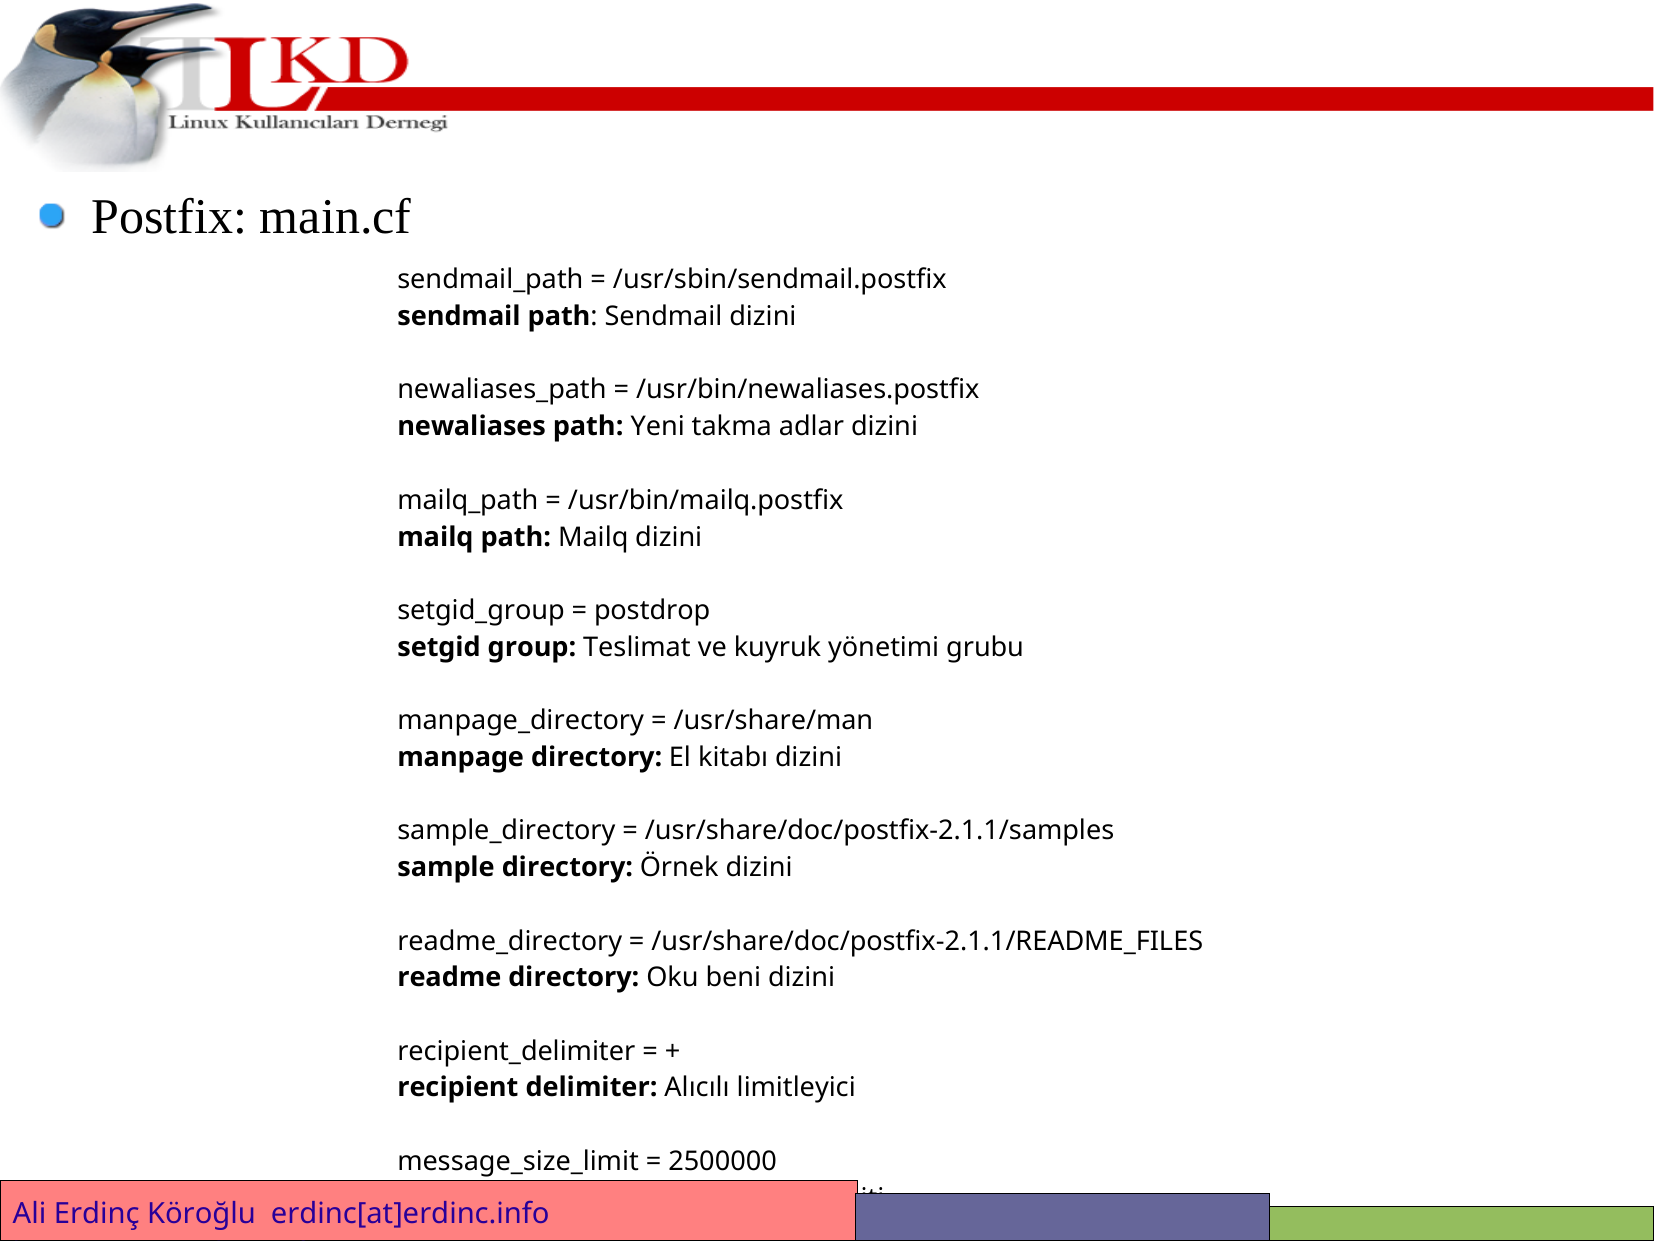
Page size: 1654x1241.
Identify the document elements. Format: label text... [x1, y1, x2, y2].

text_box Ali Erdinç Köroğlu erdinc[at]erdinc.info http://www.erdinc.info [12, 1192, 852, 1232]
text_box [0, 1180, 1654, 1241]
text_box sendmail_path = /usr/sbin/sendmail.postfix sendmail path: Sendmail dizini newaliases_path = /usr/bin/newaliases.postfix newaliases path: Yeni takma adlar dizini mailq_path = /usr/bin/mailq.postfix mailq path: Mailq dizini setgid_group = postdrop setgid group: Teslimat ve kuyruk yönetimi grubu manpage_directory = /usr/share/man manpage directory: El kitabı dizini sample_directory = /usr/share/doc/postfix-2.1.1/samples sample directory: Örnek dizini readme_directory = /usr/share/doc/postfix-2.1.1/README_FILES readme directory: Oku beni dizini recipient_delimiter = + recipient delimiter: Alıcılı limitleyici message_size_limit = 2500000 message size limit: mesaj boyut limiti [397, 260, 1303, 1169]
text_box Postfix: main.cf [38, 188, 413, 250]
picture [0, 0, 1654, 172]
